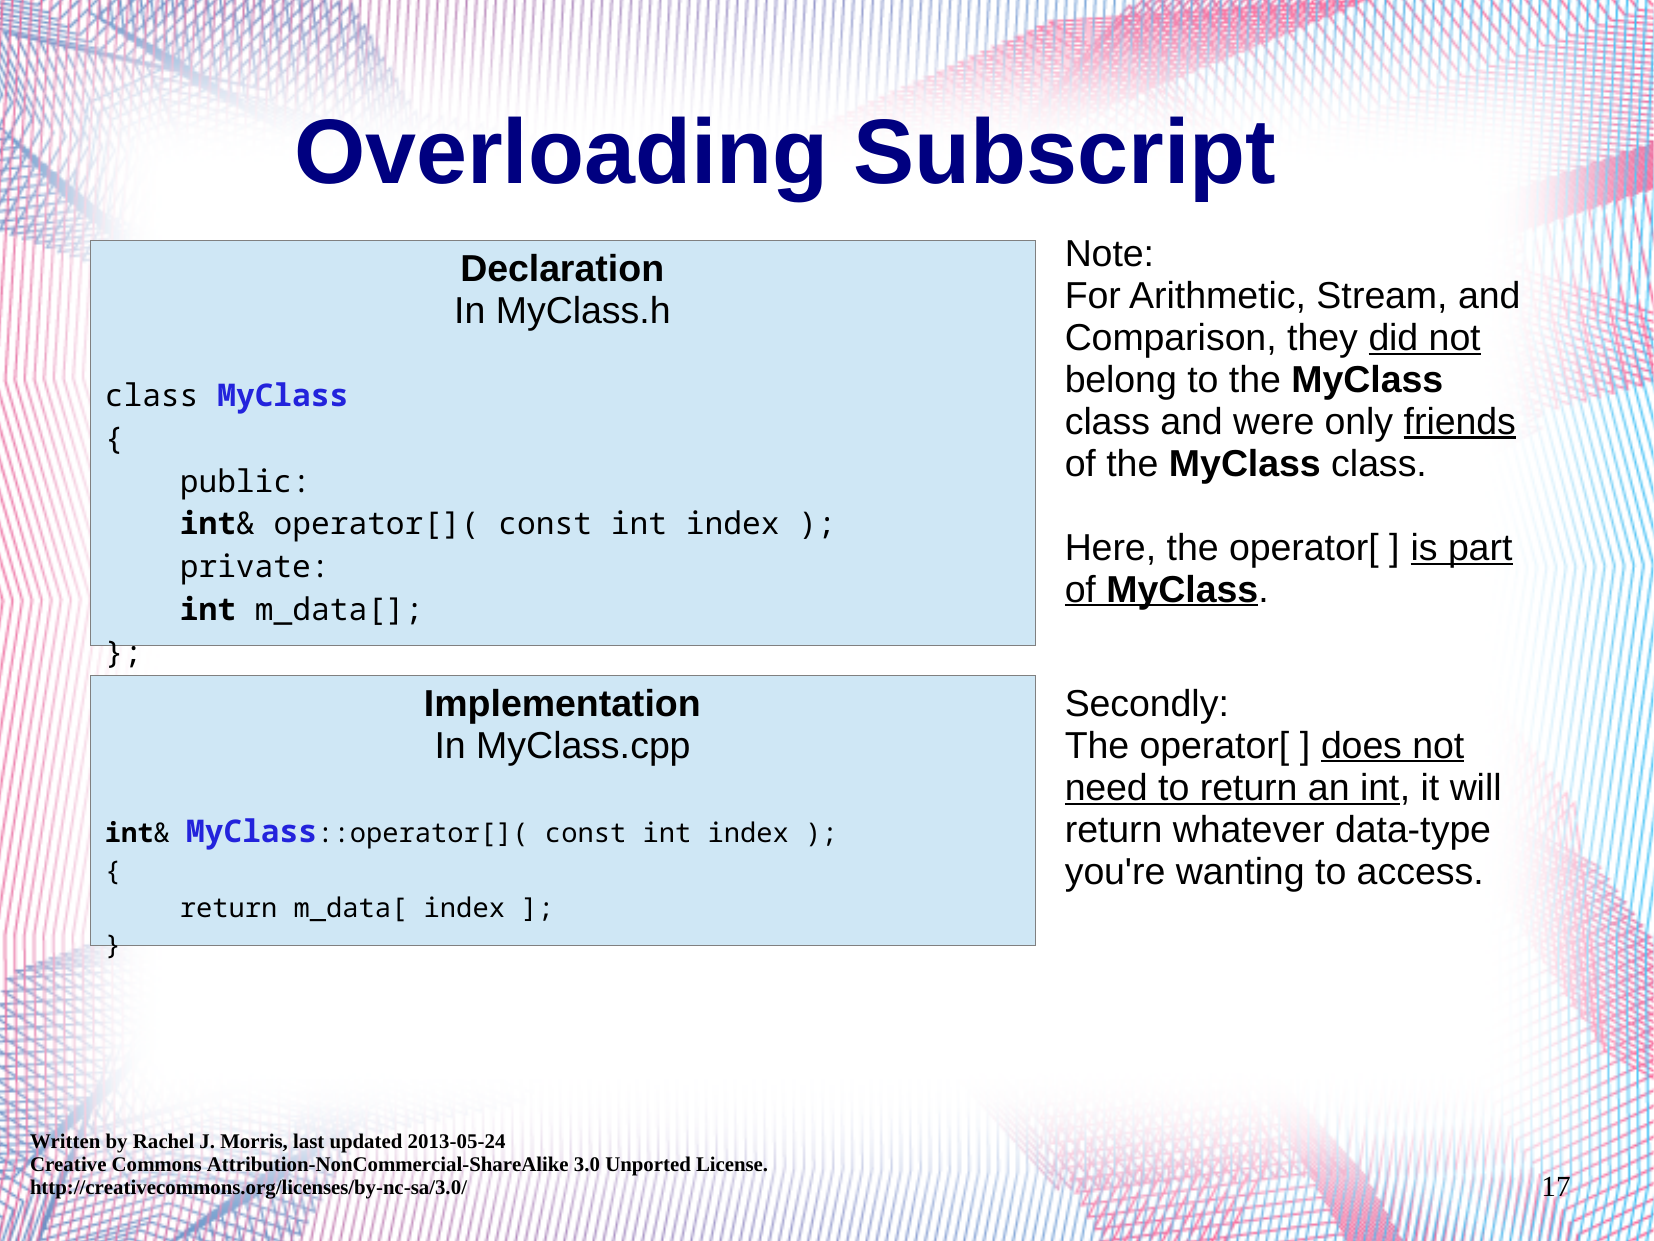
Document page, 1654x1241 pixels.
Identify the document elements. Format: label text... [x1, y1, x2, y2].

title Overloading Subscript [41, 47, 1531, 256]
text_box Secondly: The operator[ ] does not need to return an int, it will return whatever data-type you're wanting to access. [1050, 675, 1546, 900]
text_box Declaration In MyClass.h class MyClass { public: int& operator[]( const int index ); private: int m_data[]; }; [90, 240, 1036, 646]
text_box Note: For Arithmetic, Stream, and Comparison, they did not belong to the MyClass class and were only friends of the MyClass class. Here, the operator[ ] is part of MyClass. [1050, 225, 1546, 618]
picture [0, 0, 1654, 1241]
text_box Implementation In MyClass.cpp int& MyClass::operator[]( const int index ); { return m_data[ index ]; } [90, 675, 1036, 946]
